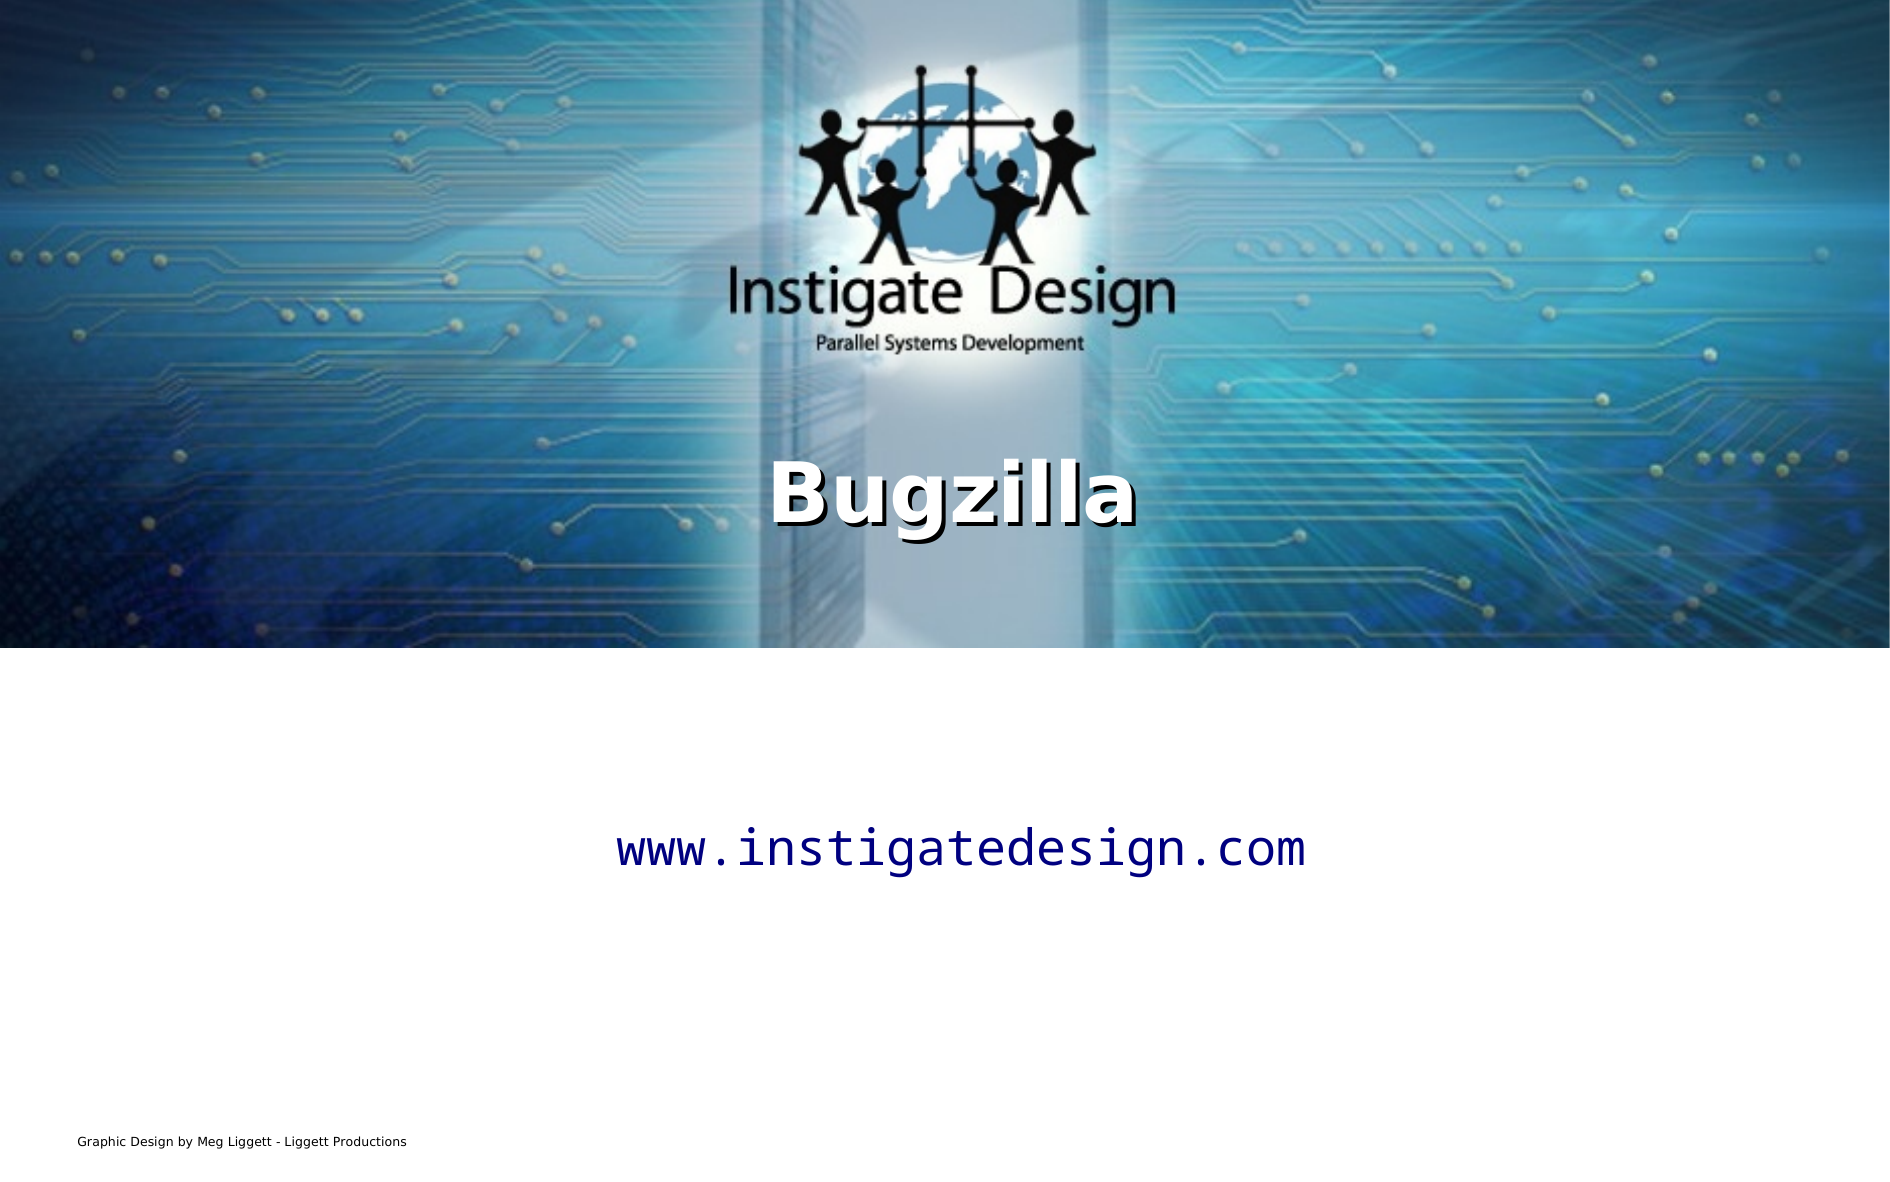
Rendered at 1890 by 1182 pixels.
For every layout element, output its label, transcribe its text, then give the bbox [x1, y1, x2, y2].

title Bugzilla [150, 444, 1757, 601]
picture [0, 0, 1890, 648]
subtitle www.instigatedesign.com [300, 809, 1623, 928]
